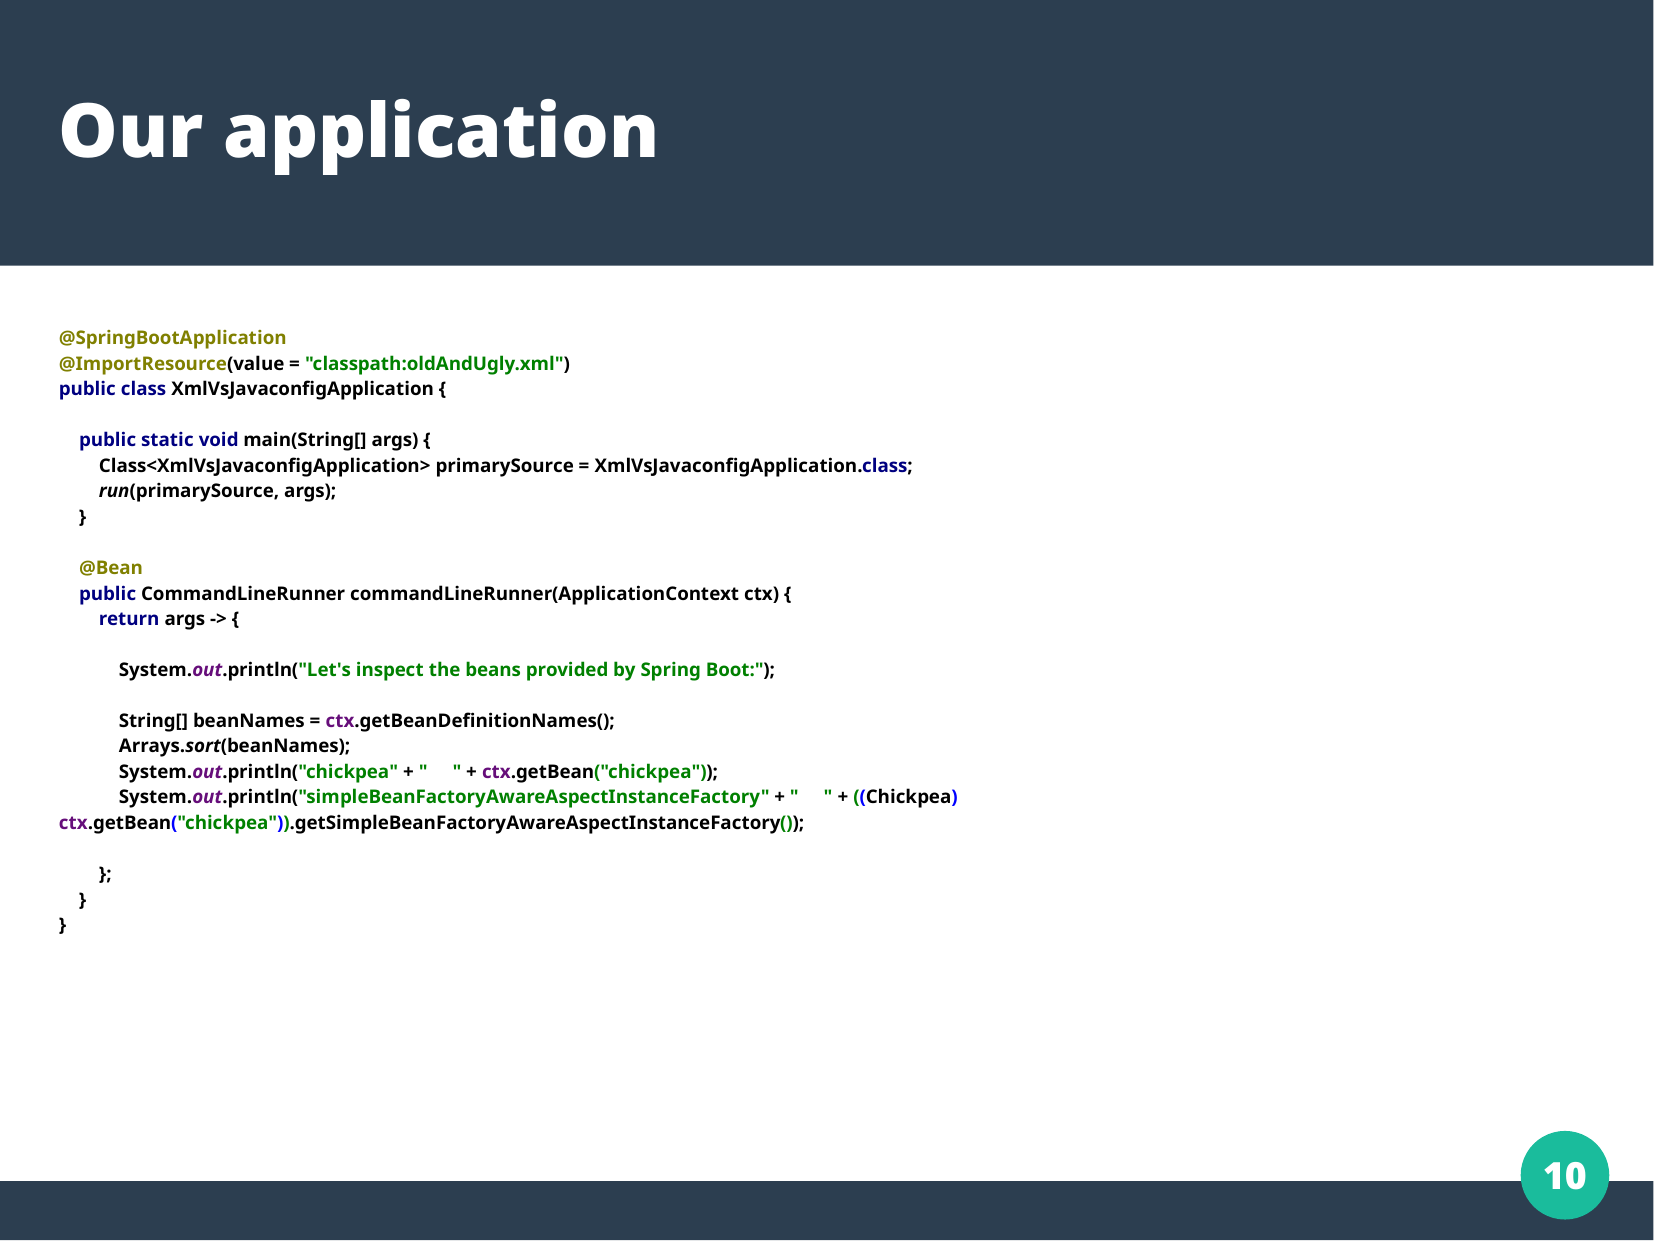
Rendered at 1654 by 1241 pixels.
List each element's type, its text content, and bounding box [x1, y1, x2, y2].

title Our application [59, 49, 1595, 207]
list @SpringBootApplication @ImportResource(value = "classpath:oldAndUgly.xml") public class XmlVsJavaconfigApplication { public static void main(String[] args) { Class<XmlVsJavaconfigApplication> primarySource = XmlVsJavaconfigApplication.class; run(primarySource, args); } @Bean public CommandLineRunner commandLineRunner(ApplicationContext ctx) { return args -> { System.out.println("Let's inspect the beans provided by Spring Boot:"); String[] beanNames = ctx.getBeanDefinitionNames(); Arrays.sort(beanNames); System.out.println("chickpea" + " " + ctx.getBean("chickpea")); System.out.println("simpleBeanFactoryAwareAspectInstanceFactory" + " " + ((Chickpea) ctx.getBean("chickpea")).getSimpleBeanFactoryAwareAspectInstanceFactory()); }; } } [59, 324, 1595, 1152]
